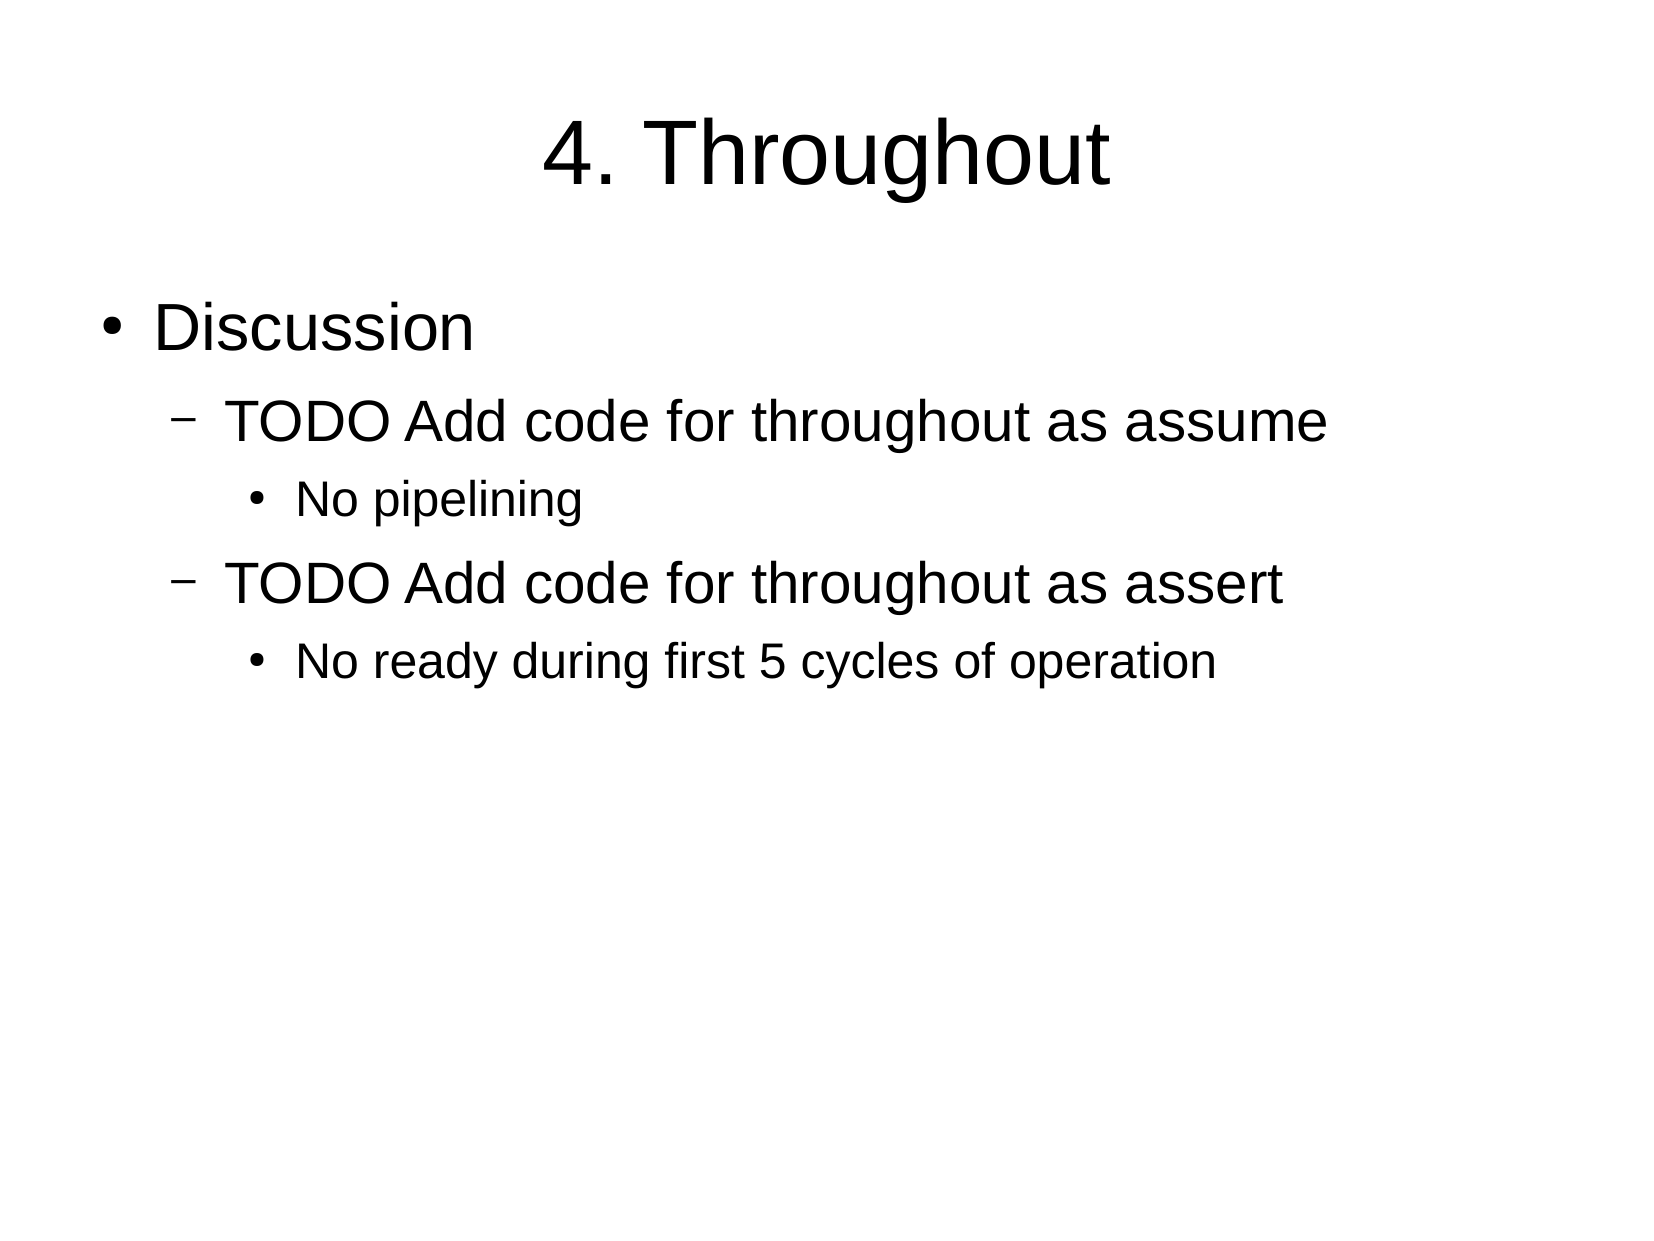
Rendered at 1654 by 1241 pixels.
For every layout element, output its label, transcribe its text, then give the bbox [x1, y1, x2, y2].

title 4. Throughout [82, 49, 1571, 257]
list Discussion TODO Add code for throughout as assume No pipelining TODO Add code for throughout as assert No ready during first 5 cycles of operation [82, 290, 1571, 1010]
